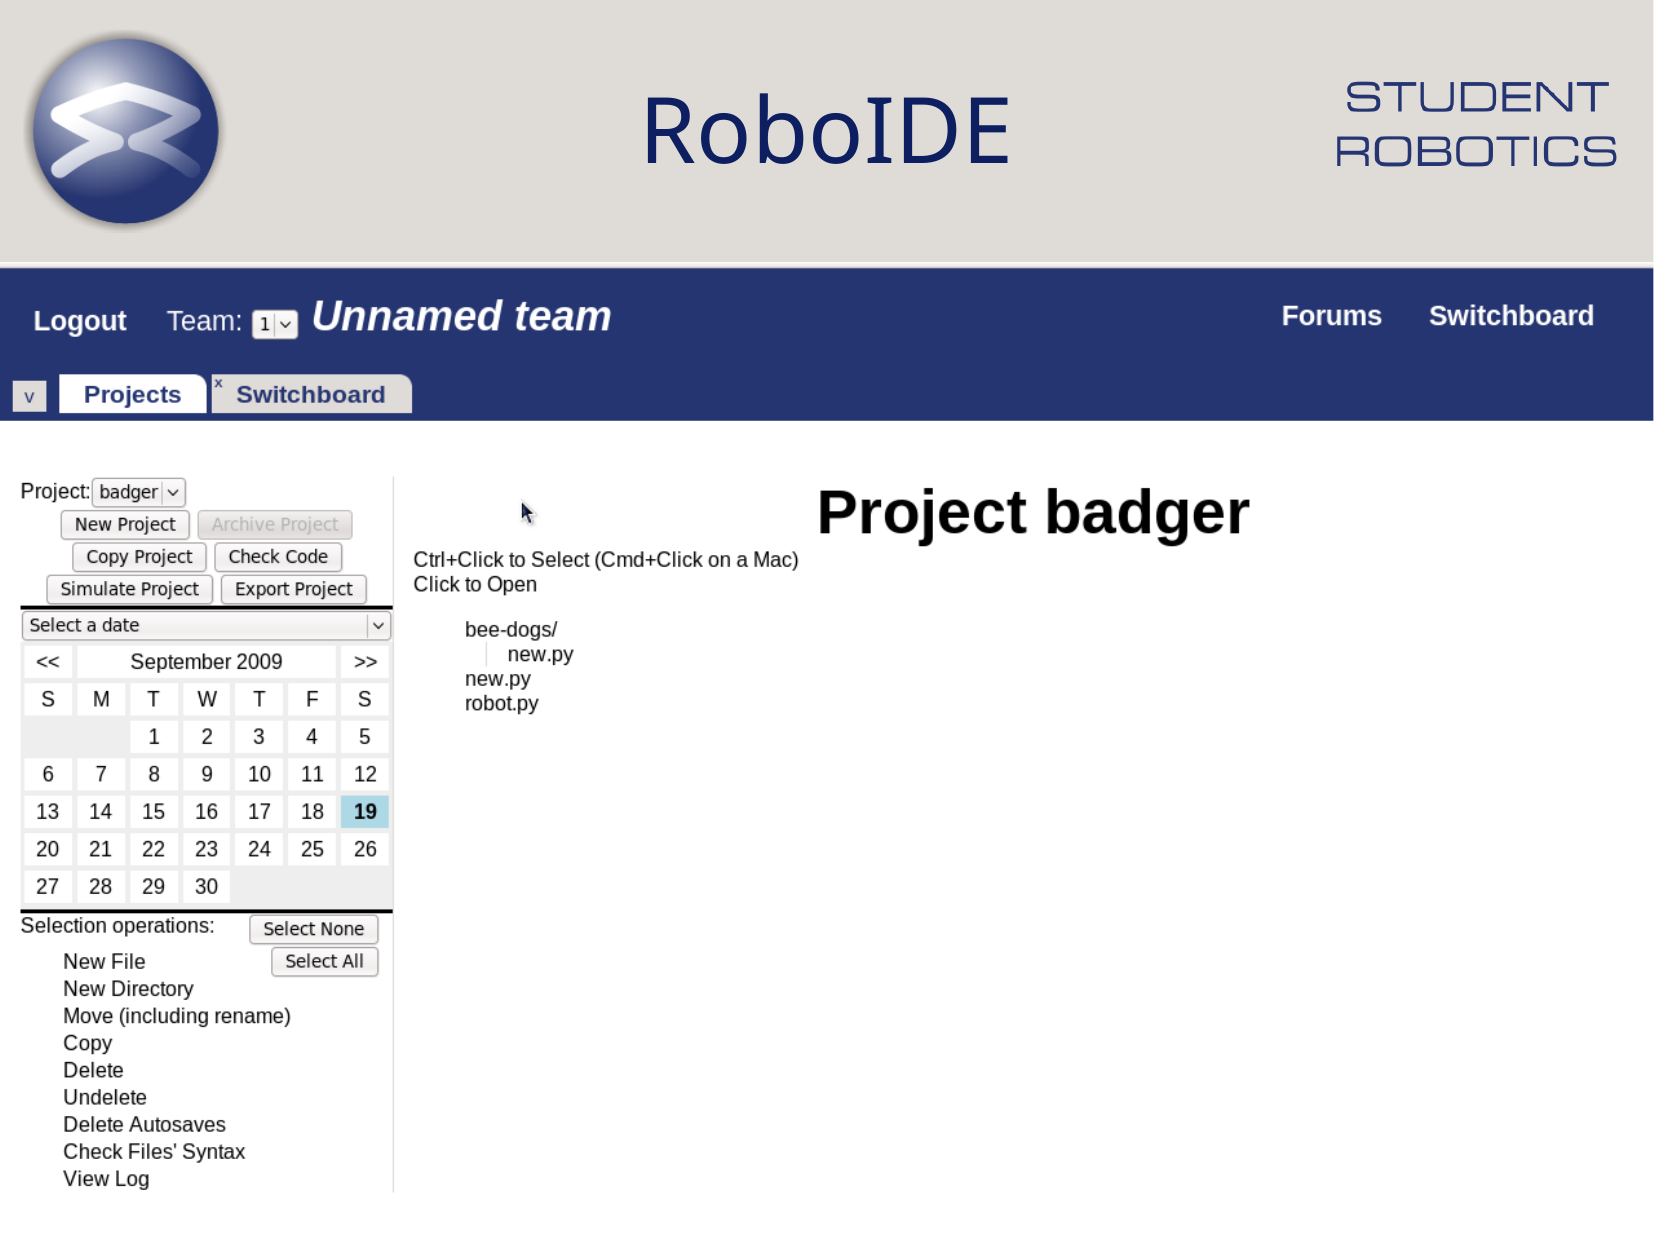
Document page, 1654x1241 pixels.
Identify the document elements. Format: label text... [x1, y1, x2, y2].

picture [0, 262, 1654, 1241]
picture [9, 19, 82, 245]
title RoboIDE [82, 7, 1571, 250]
picture [1571, 68, 1633, 174]
